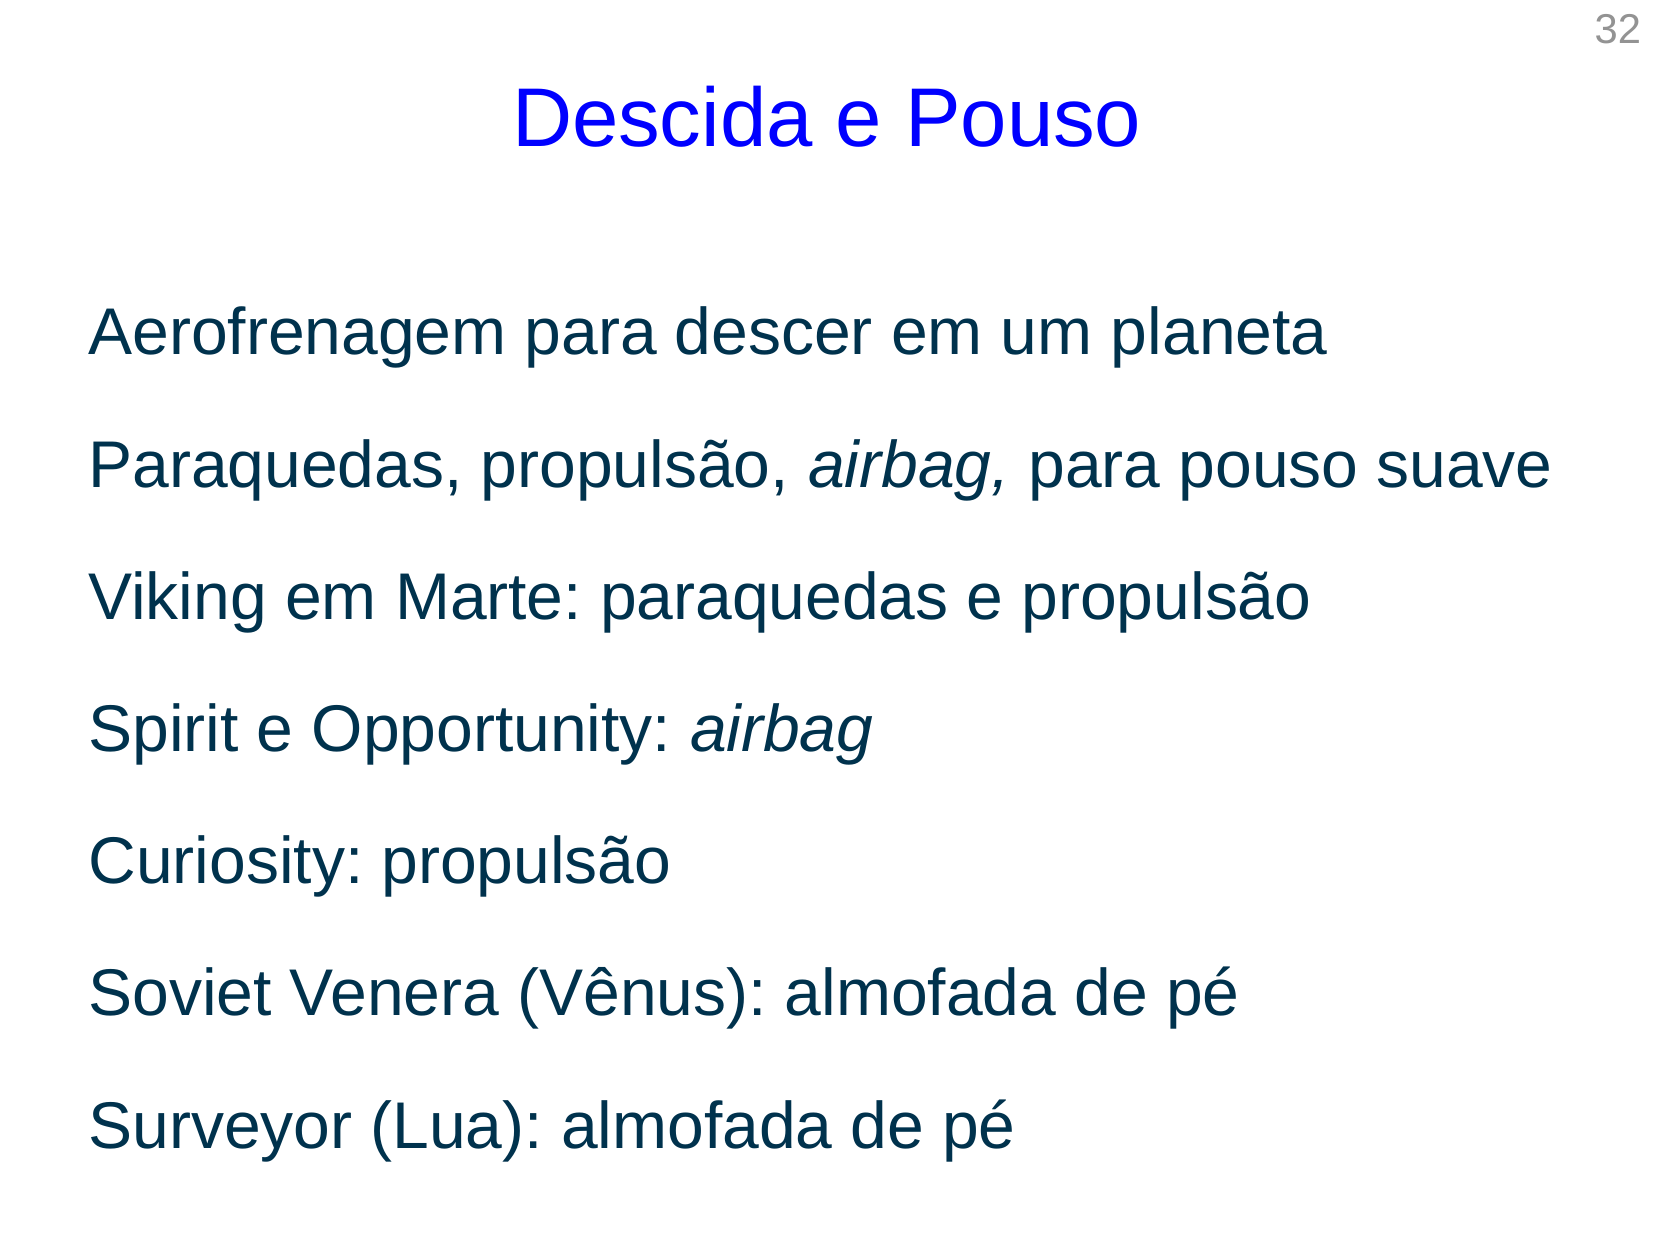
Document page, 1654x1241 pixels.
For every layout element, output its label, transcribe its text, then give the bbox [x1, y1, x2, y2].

title Descida e Pouso [88, 59, 1565, 178]
list Aerofrenagem para descer em um planeta Paraquedas, propulsão, airbag, para pouso suave Viking em Marte: paraquedas e propulsão Spirit e Opportunity: airbag Curiosity: propulsão Soviet Venera (Vênus): almofada de pé Surveyor (Lua): almofada de pé [88, 295, 1565, 1182]
